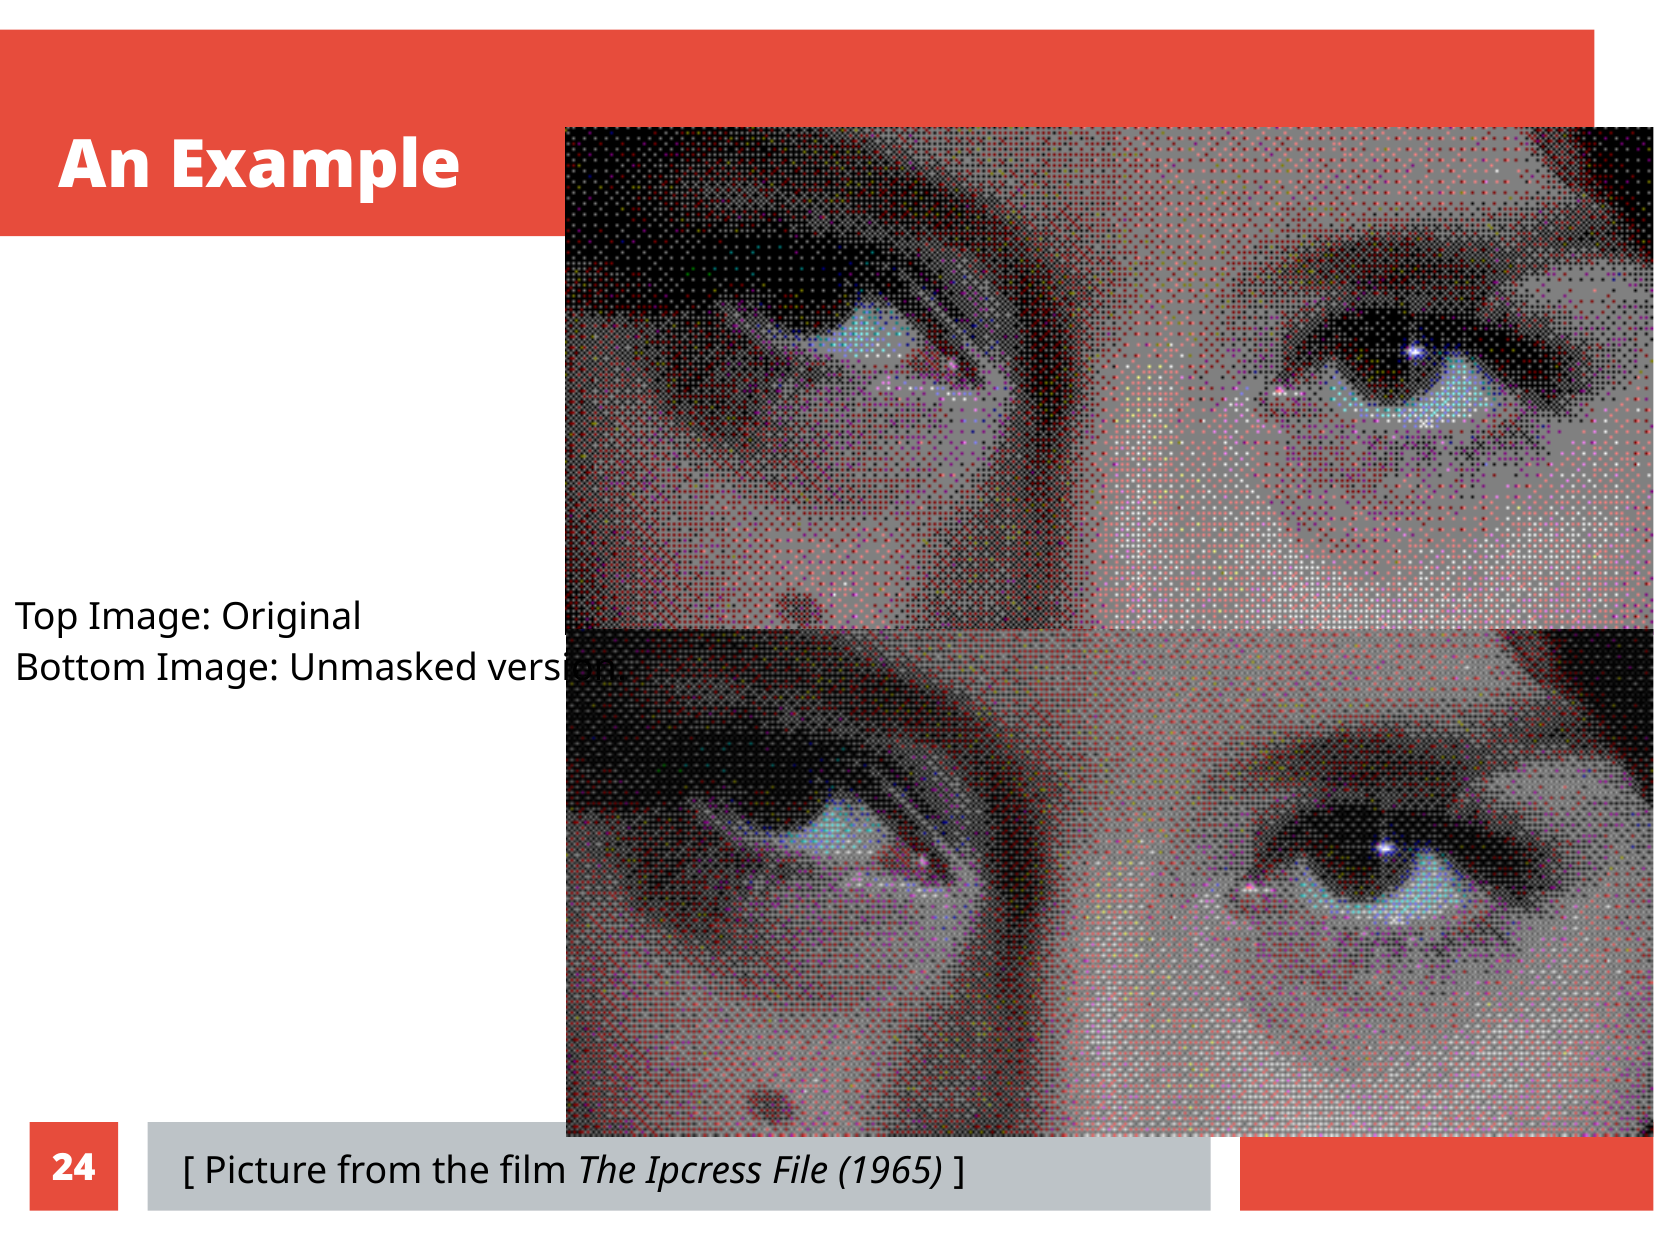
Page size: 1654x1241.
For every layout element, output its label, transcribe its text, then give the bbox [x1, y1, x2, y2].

text_box Top Image: Original Bottom Image: Unmasked version. [0, 582, 681, 691]
title An Example [59, 59, 1595, 207]
picture [565, 127, 1654, 1137]
text_box [ Picture from the film The Ipcress File (1965) ] [132, 1136, 1208, 1211]
